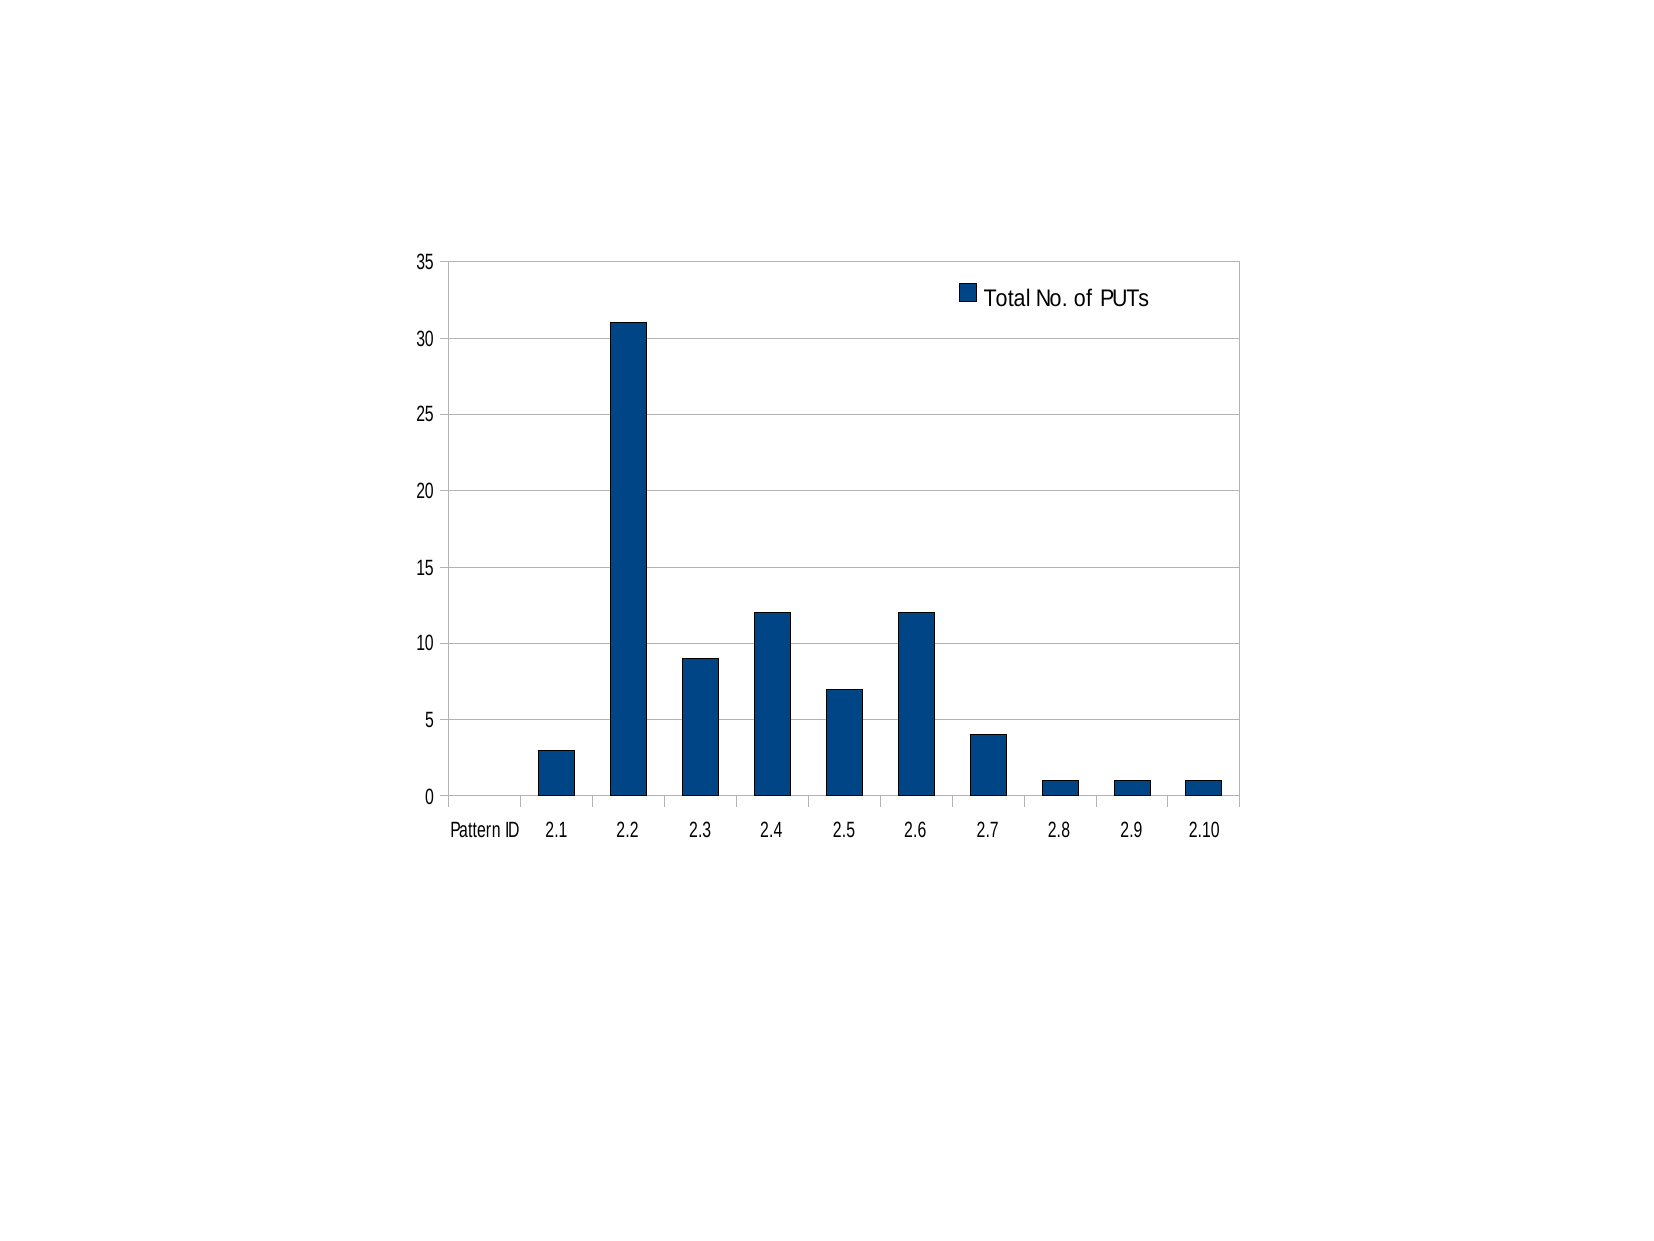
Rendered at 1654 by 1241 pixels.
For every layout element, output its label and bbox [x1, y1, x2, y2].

picture [416, 246, 1242, 847]
